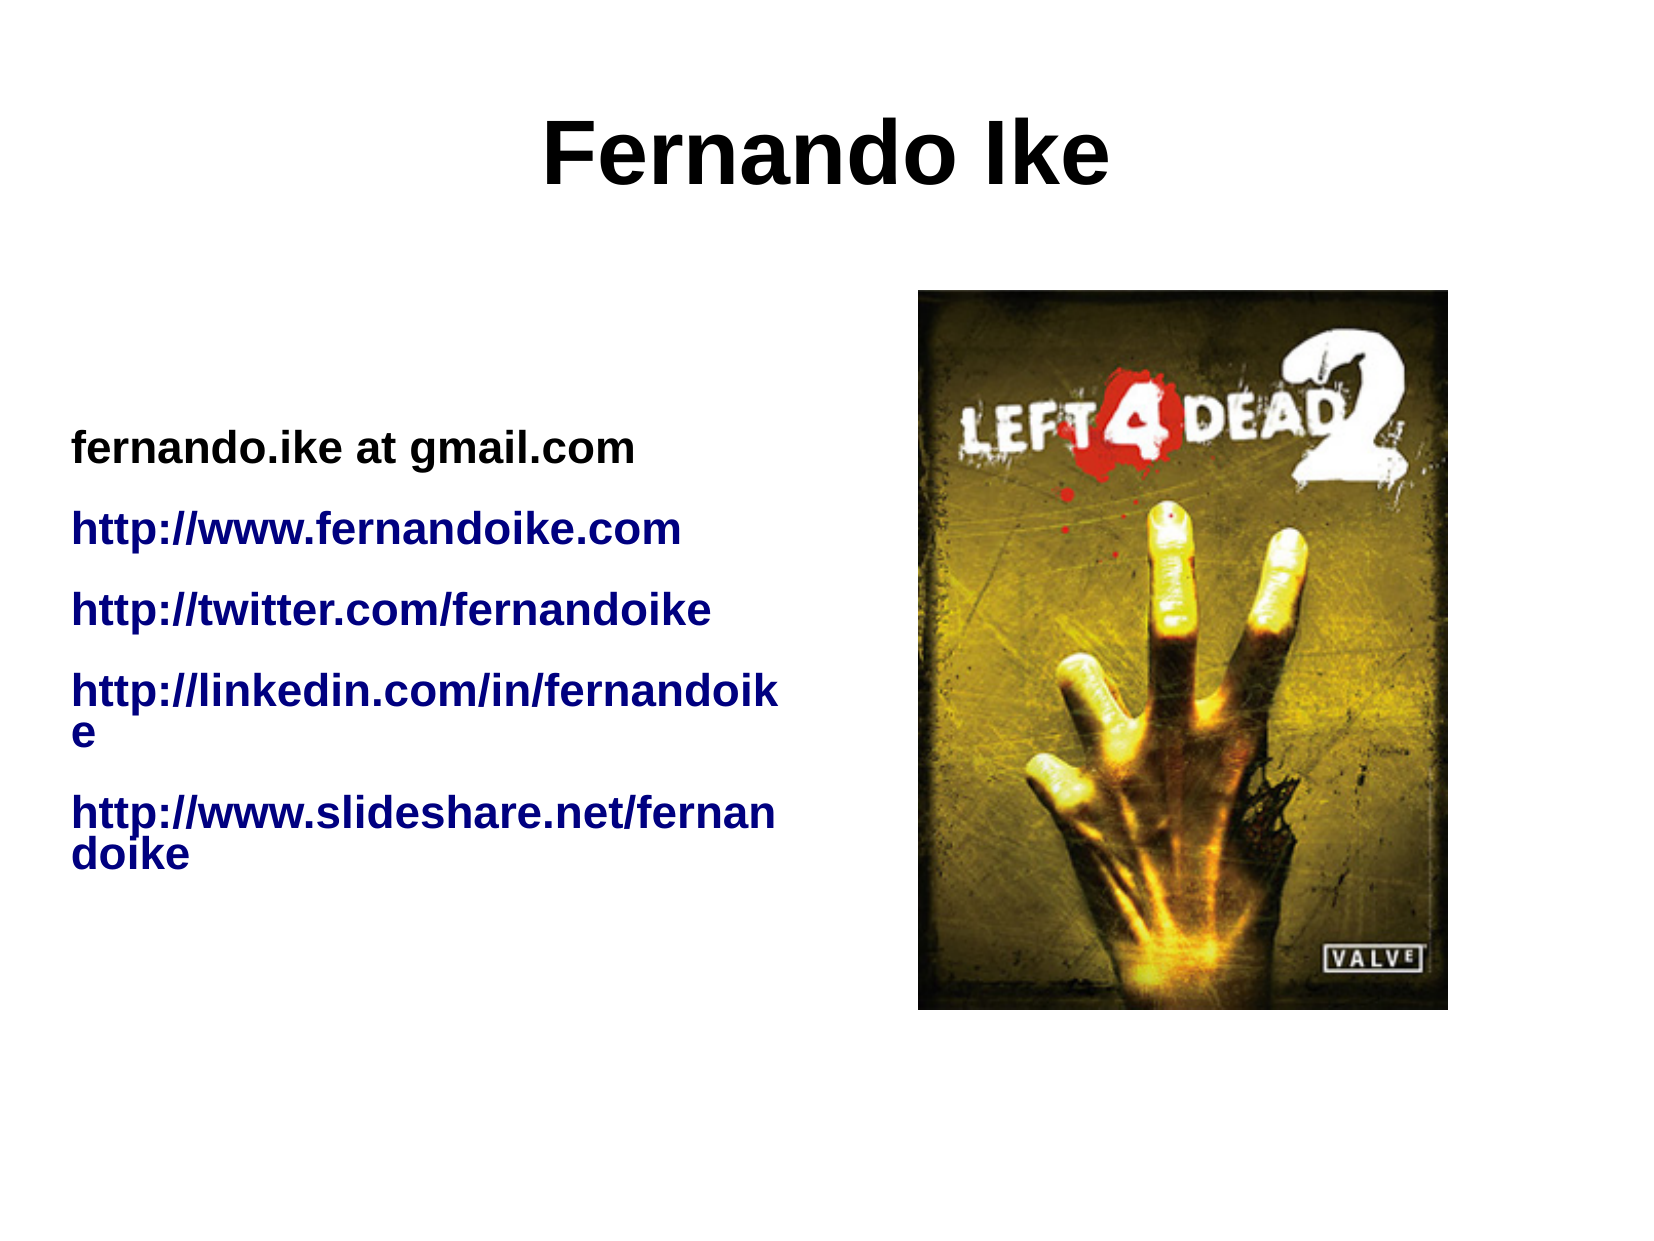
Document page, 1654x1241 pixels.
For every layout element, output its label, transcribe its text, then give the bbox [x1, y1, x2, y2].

picture [918, 290, 1448, 1010]
list fernando.ike at gmail.com http://www.fernandoike.com http://twitter.com/fernandoike http://linkedin.com/in/fernandoike http://www.slideshare.net/fernandoike [70, 290, 793, 1010]
title Fernando Ike [82, 49, 1571, 257]
